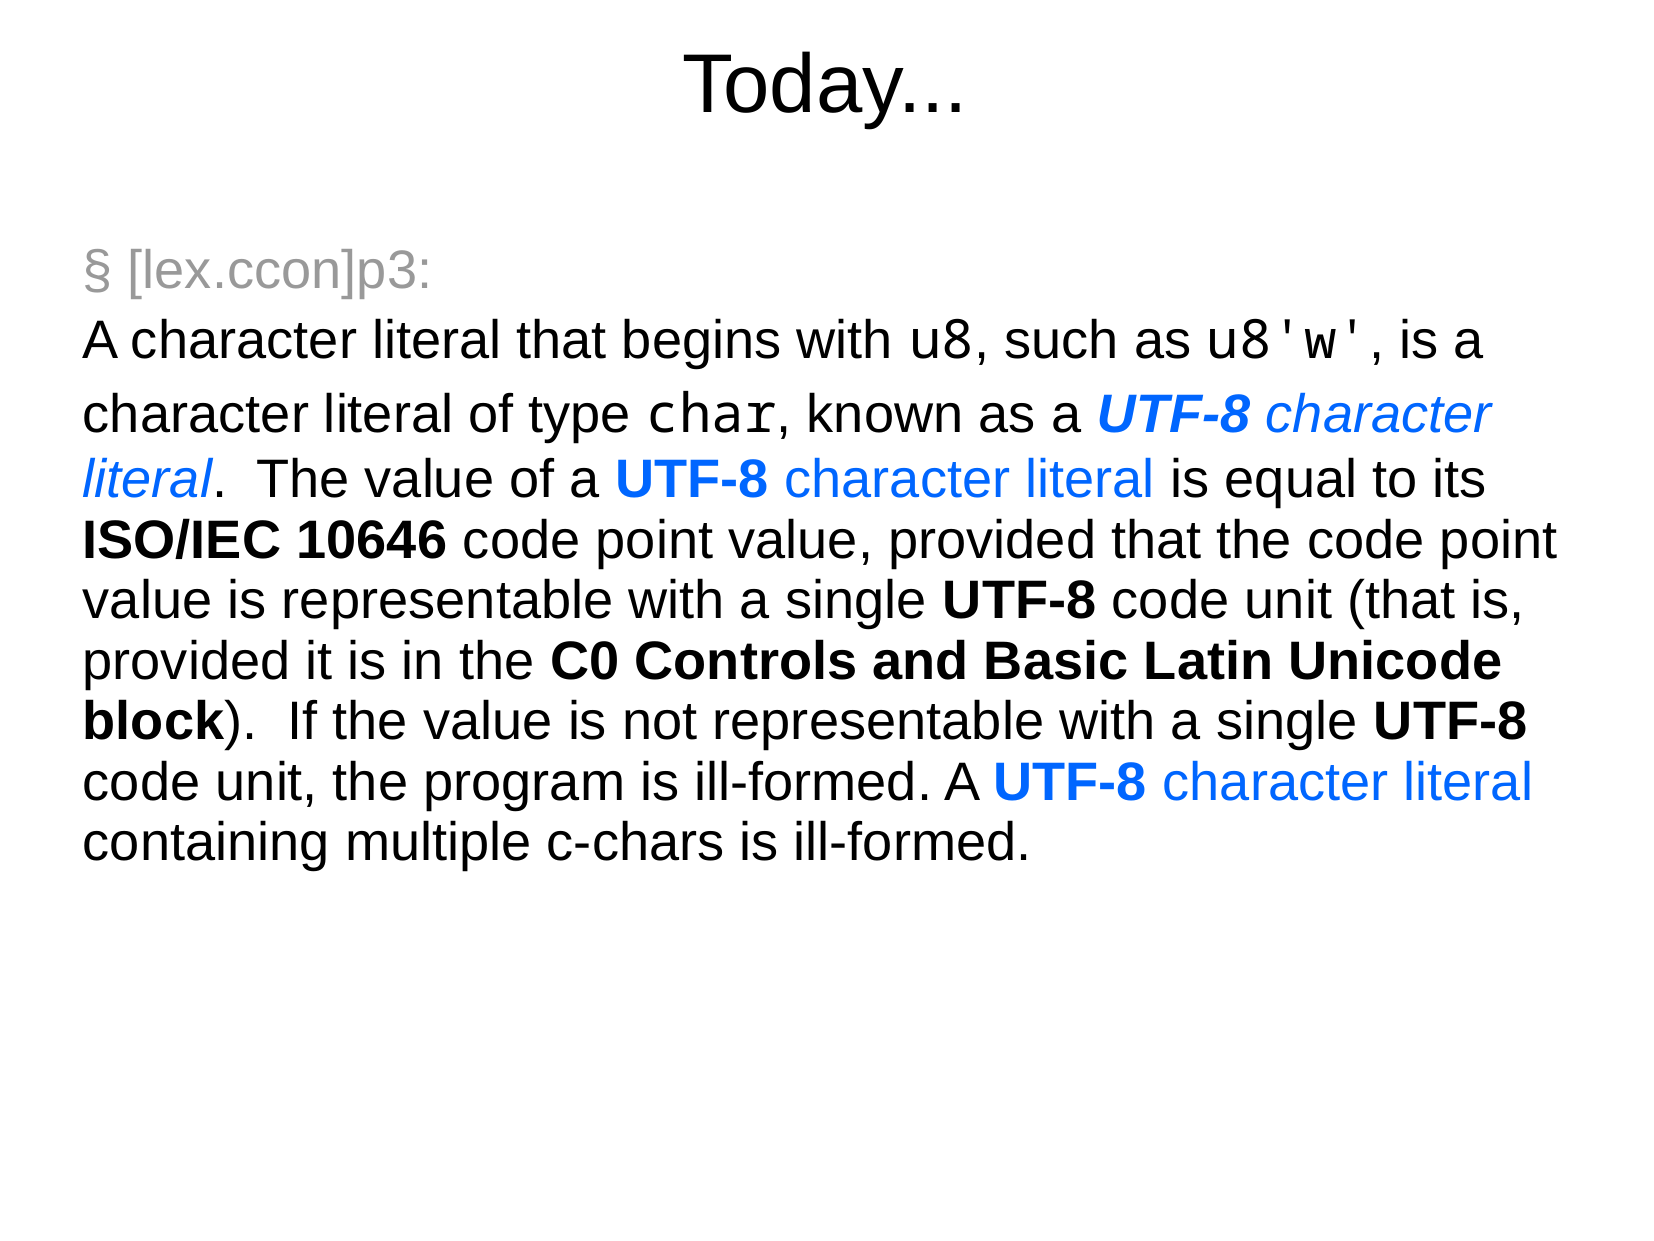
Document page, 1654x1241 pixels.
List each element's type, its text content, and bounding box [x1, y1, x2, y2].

list § [lex.ccon]p3: A character literal that begins with u8, such as u8'w', is a character literal of type char, known as a UTF-8 character literal. The value of a UTF-8 character literal is equal to its ISO/IEC 10646 code point value, provided that the code point value is representable with a single UTF-8 code unit (that is, provided it is in the C0 Controls and Basic Latin Unicode block). If the value is not representable with a single UTF-8 code unit, the program is ill-formed. A UTF-8 character literal containing multiple c-chars is ill-formed. [82, 240, 1571, 1126]
text_box Today... [90, 30, 1561, 166]
